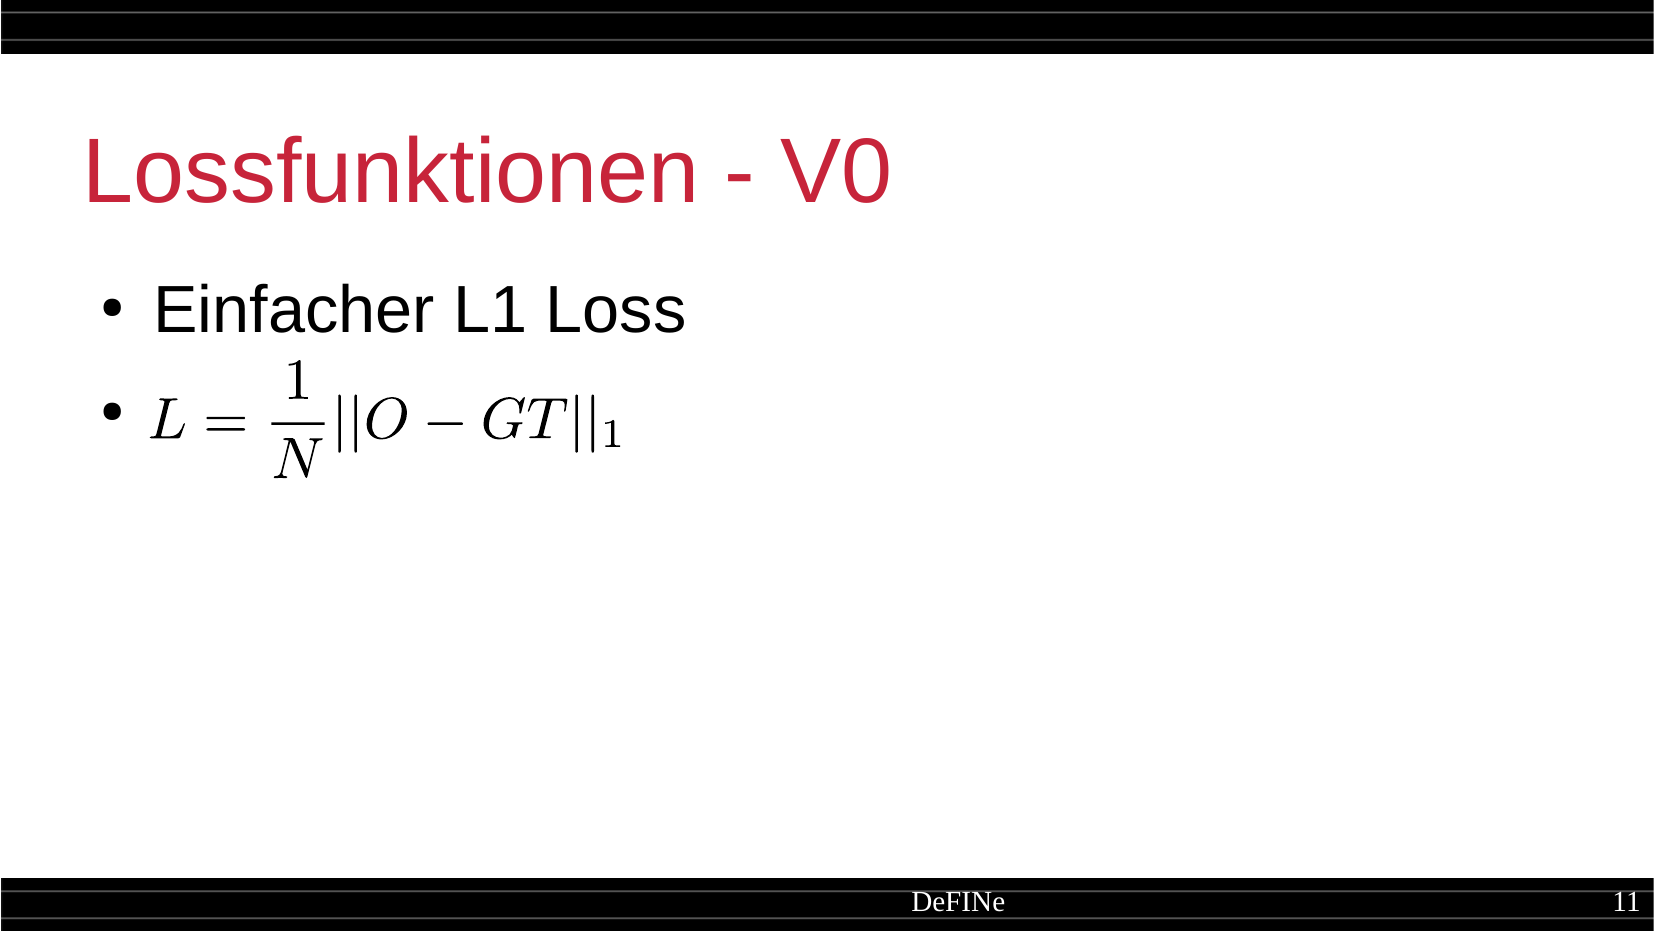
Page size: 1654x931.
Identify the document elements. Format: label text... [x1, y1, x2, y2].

list Einfacher L1 Loss [82, 271, 1571, 758]
picture [1, 0, 1654, 54]
picture [1, 878, 1654, 931]
title Lossfunktionen - V0 [82, 92, 1571, 249]
text_box [149, 360, 621, 479]
